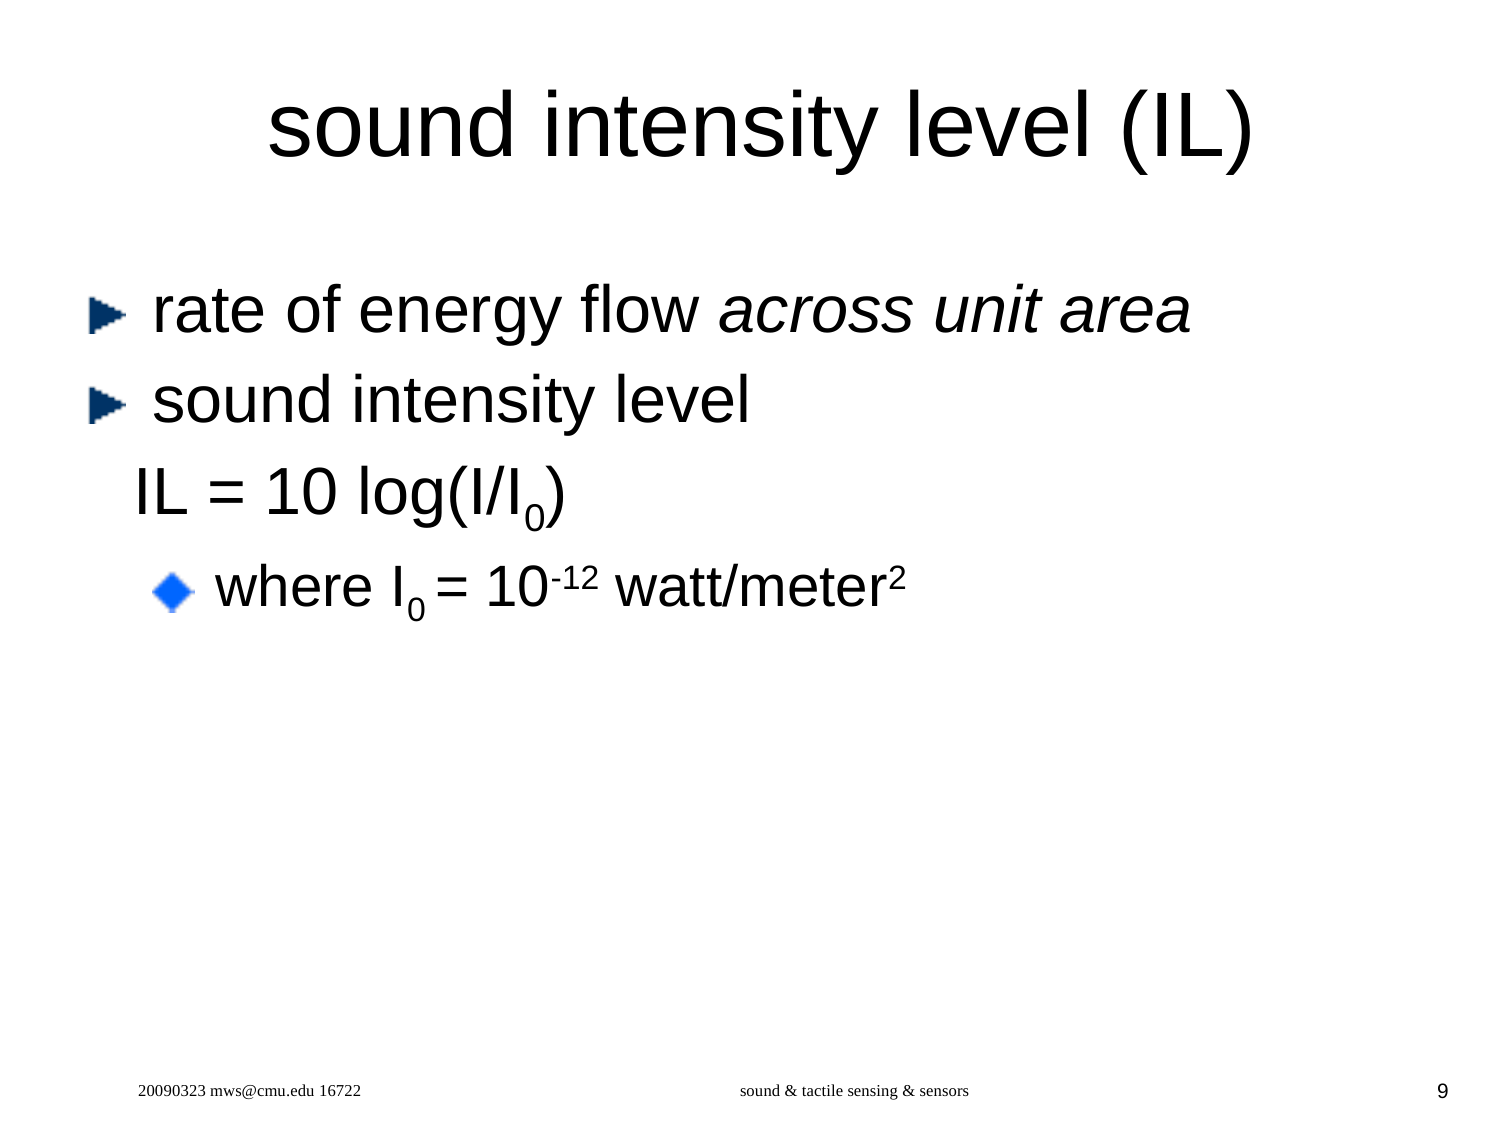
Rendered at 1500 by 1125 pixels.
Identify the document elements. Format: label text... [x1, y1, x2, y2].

list rate of energy flow across unit area sound intensity level IL = 10 log(I/I0) where I0 = 10-12 watt/meter2 [62, 249, 1438, 976]
title sound intensity level (IL) [125, 62, 1401, 188]
